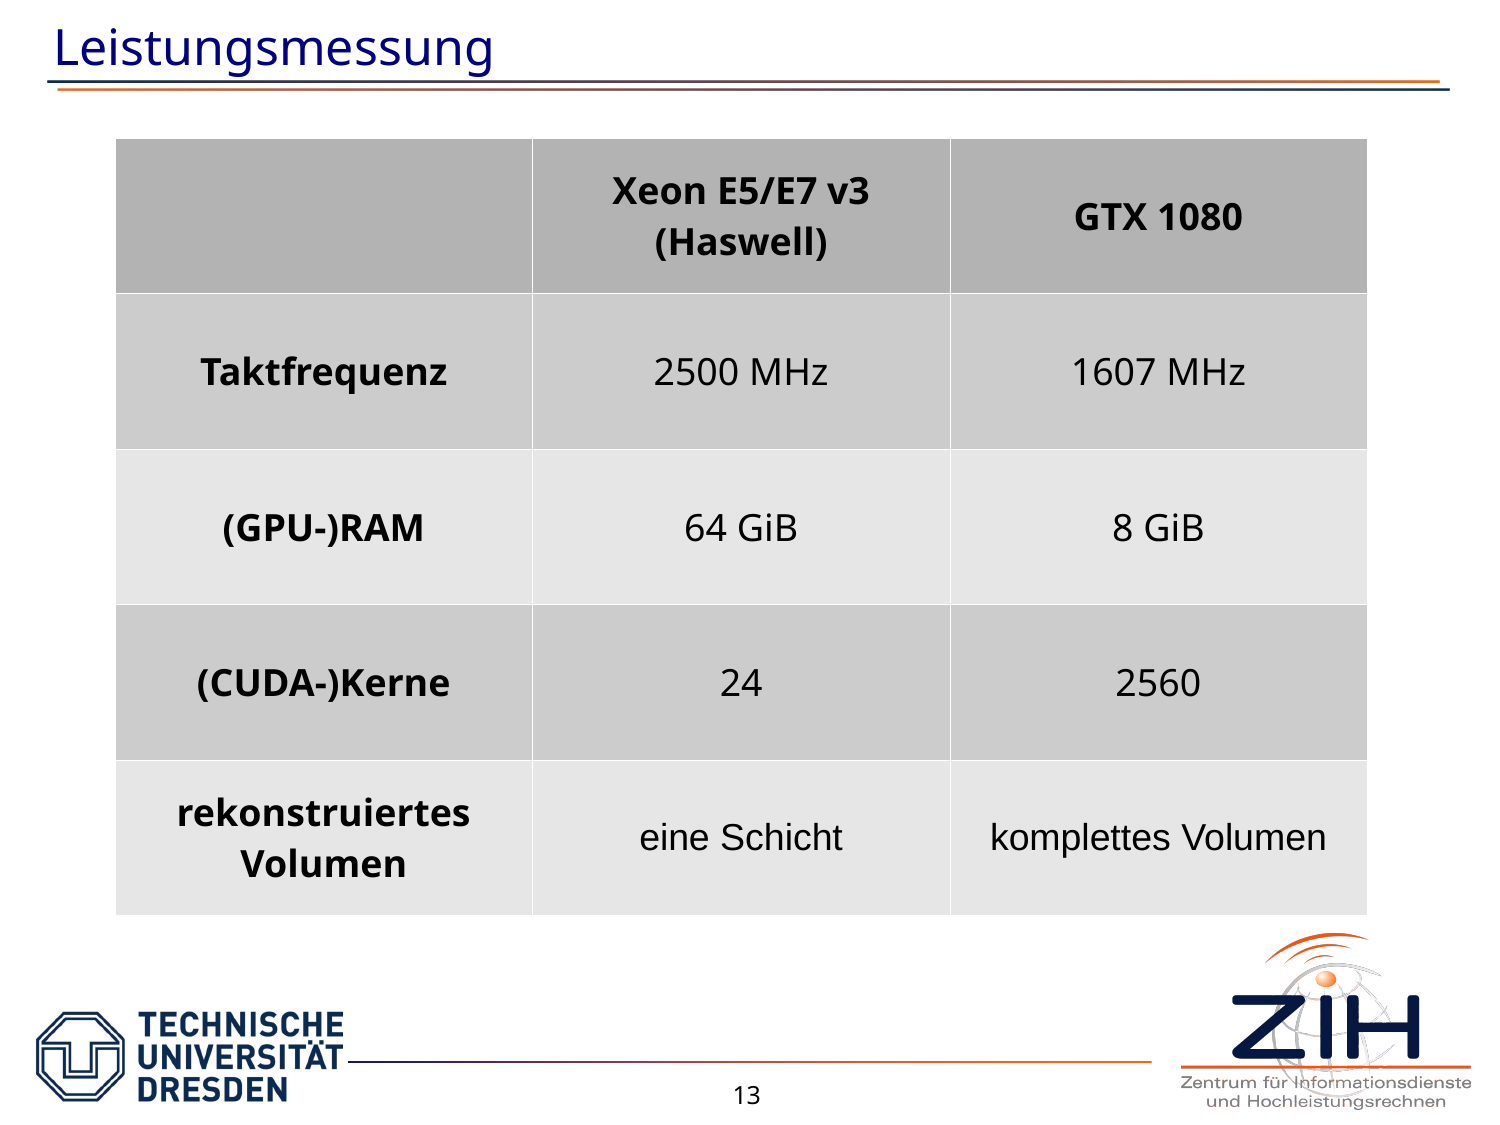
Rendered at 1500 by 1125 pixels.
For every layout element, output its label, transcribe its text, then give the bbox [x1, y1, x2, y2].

table_cell eine Schicht [533, 761, 950, 915]
table_cell 1607 MHz [951, 294, 1367, 449]
table_cell (CUDA-)Kerne [116, 605, 532, 760]
picture [35, 1011, 343, 1102]
table_cell 2500 MHz [533, 294, 950, 449]
table_cell 2560 [951, 605, 1367, 760]
table_header GTX 1080 [951, 139, 1367, 293]
picture [47, 80, 1450, 91]
table_header [116, 139, 532, 293]
table_header Xeon E5/E7 v3 (Haswell) [533, 139, 950, 293]
picture [1181, 933, 1471, 1110]
table_cell (GPU-)RAM [116, 450, 532, 604]
table_cell Taktfrequenz [116, 294, 532, 449]
title Leistungsmessung [53, 12, 1453, 81]
table_cell 24 [533, 605, 950, 760]
table_cell 8 GiB [951, 450, 1367, 604]
table_cell 64 GiB [533, 450, 950, 604]
table_cell rekonstruiertes Volumen [116, 761, 532, 915]
table_cell komplettes Volumen [951, 761, 1367, 915]
